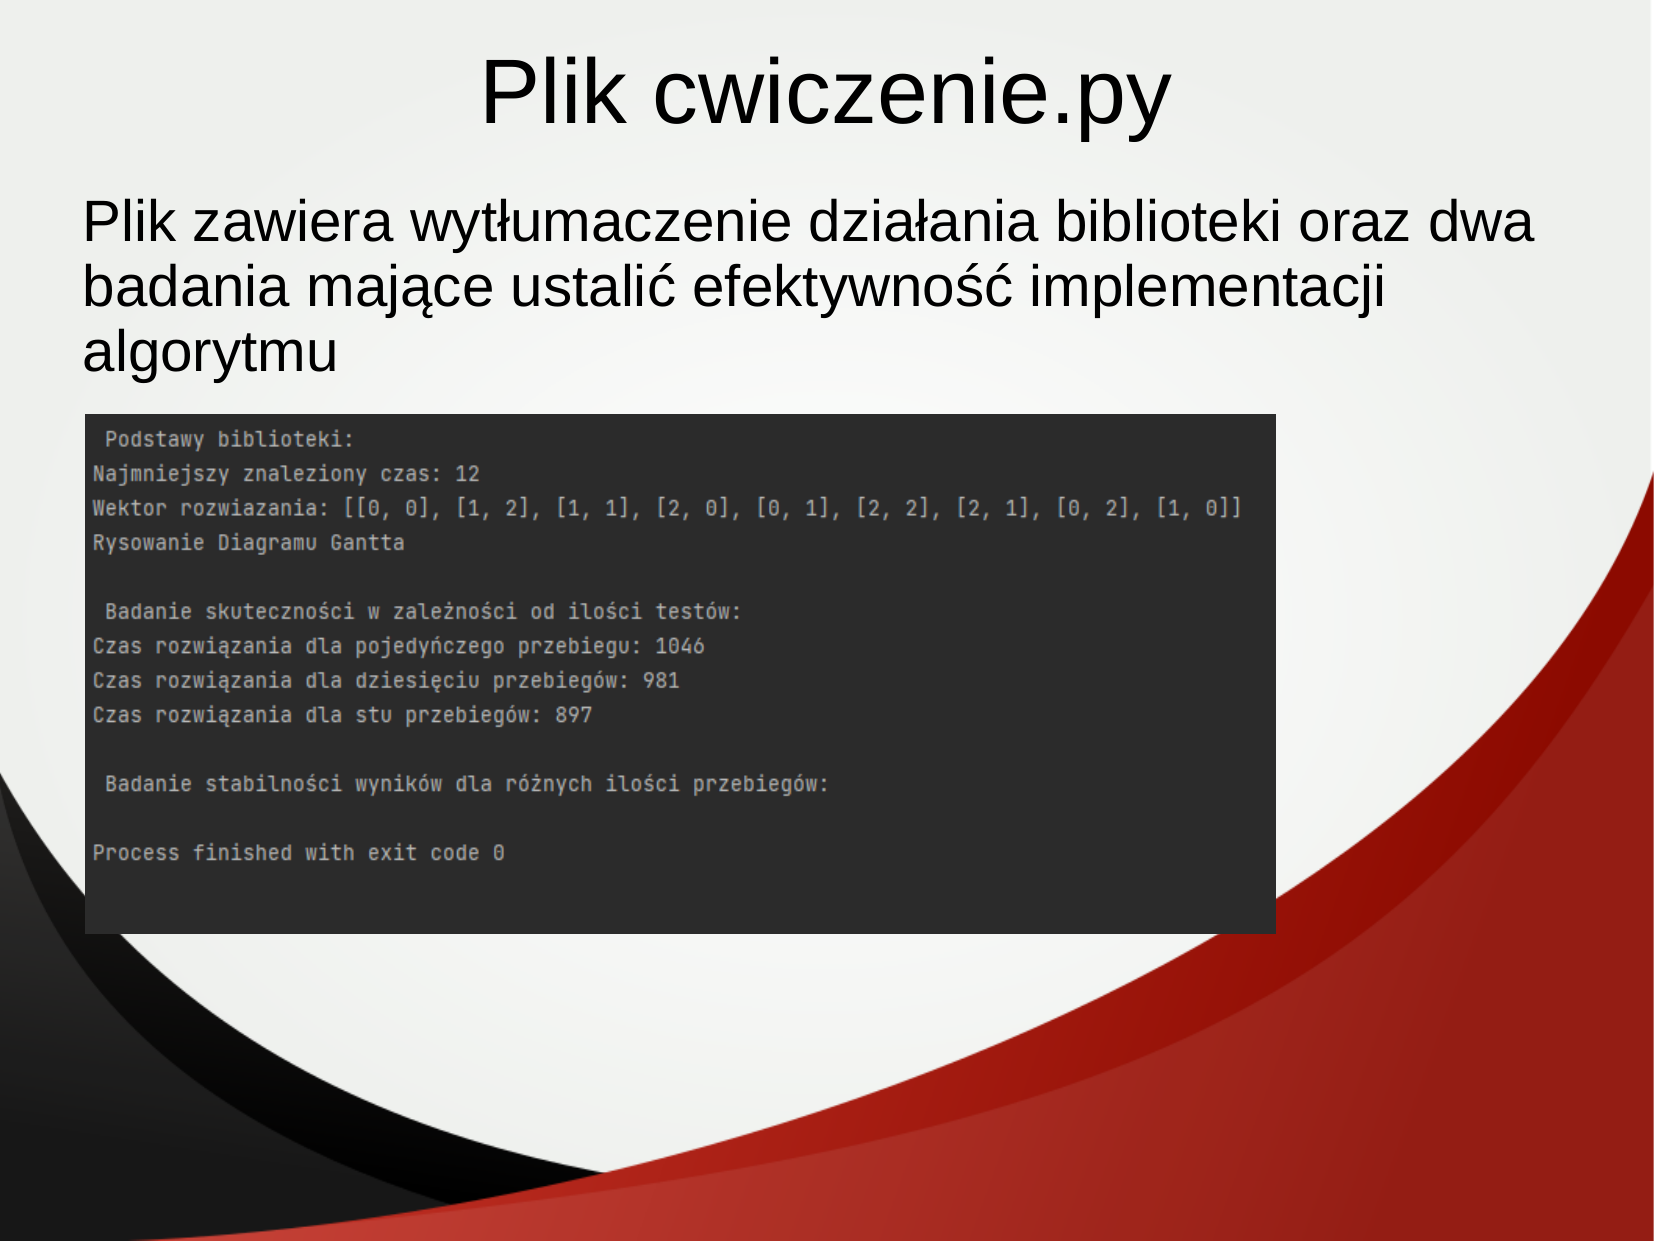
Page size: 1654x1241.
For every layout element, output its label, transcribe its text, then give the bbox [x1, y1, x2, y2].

title Plik cwiczenie.py [82, 0, 1571, 188]
list Plik zawiera wytłumaczenie działania biblioteki oraz dwa badania mające ustalić efektywność implementacji algorytmu [82, 188, 1583, 851]
picture [0, 0, 1654, 1241]
